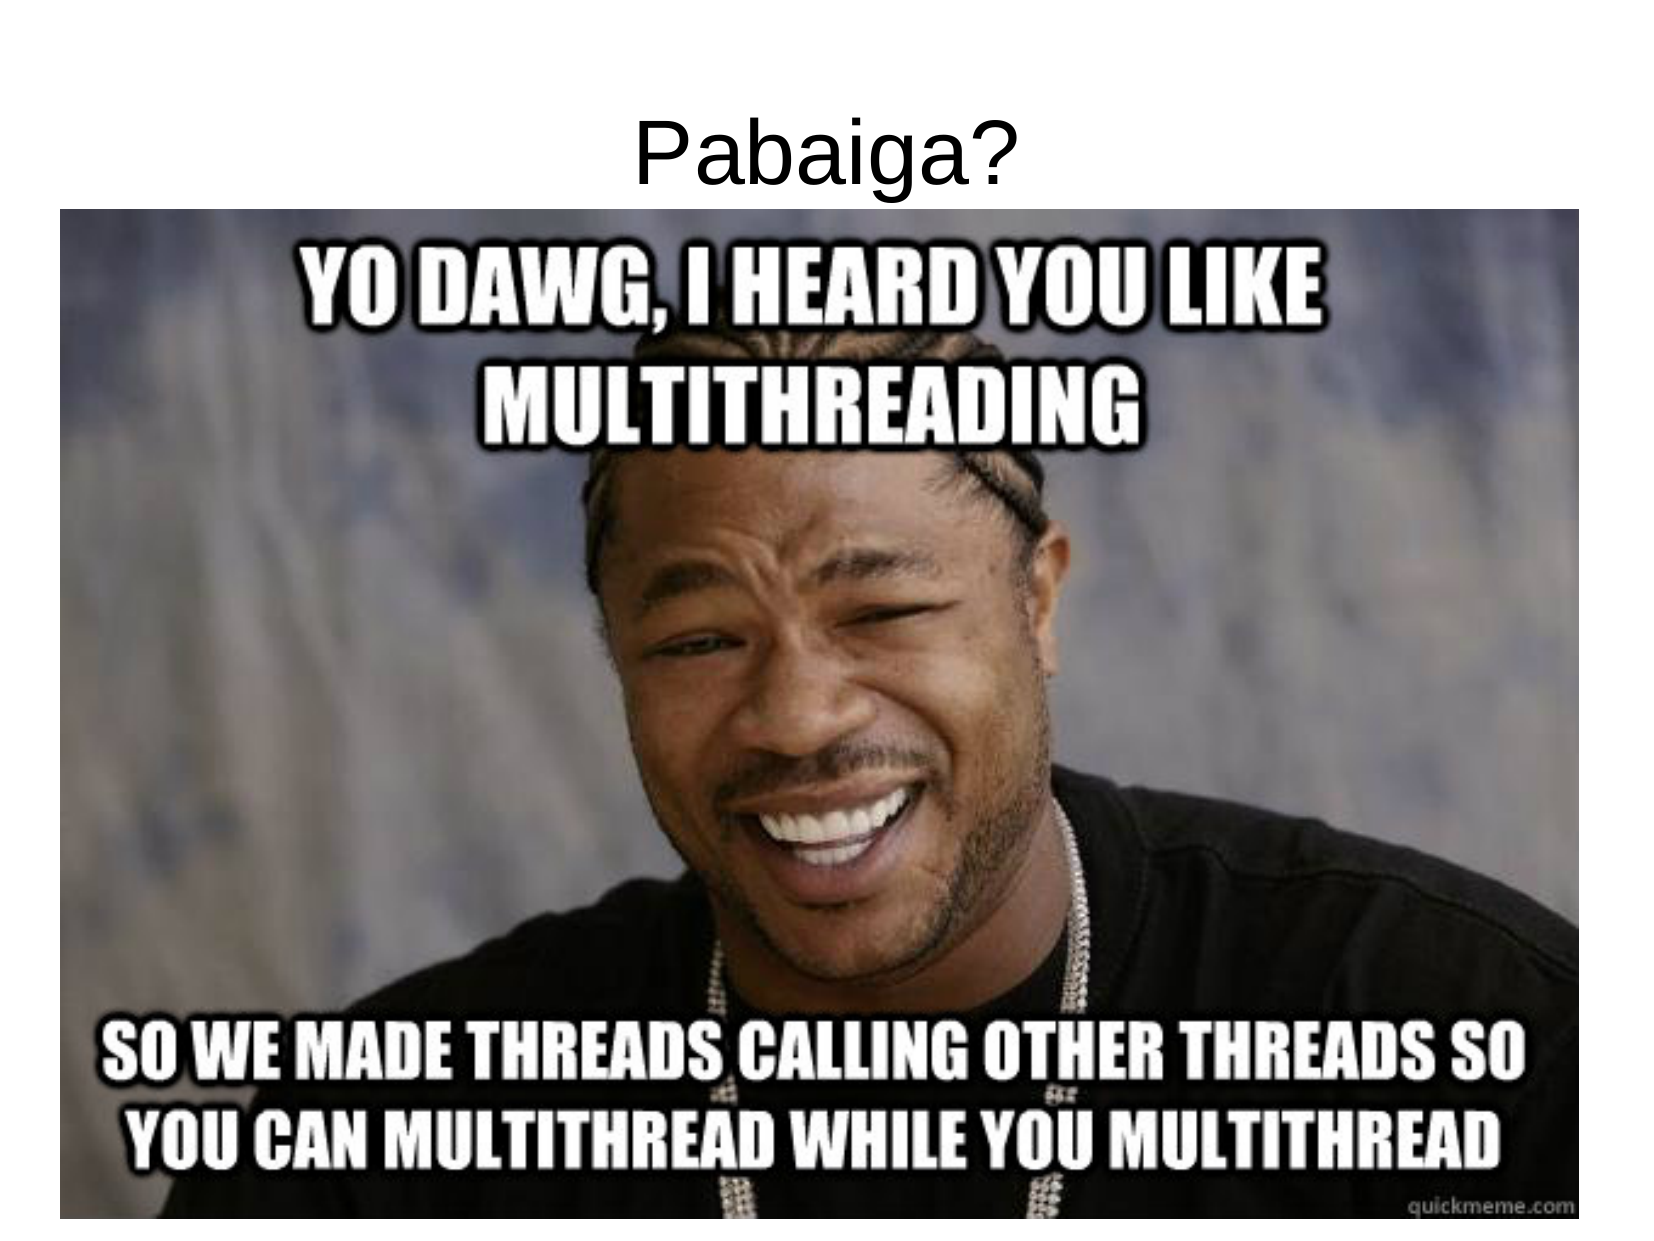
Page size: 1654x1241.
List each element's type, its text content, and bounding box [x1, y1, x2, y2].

title Pabaiga? [82, 49, 1571, 209]
picture [60, 209, 1579, 1219]
